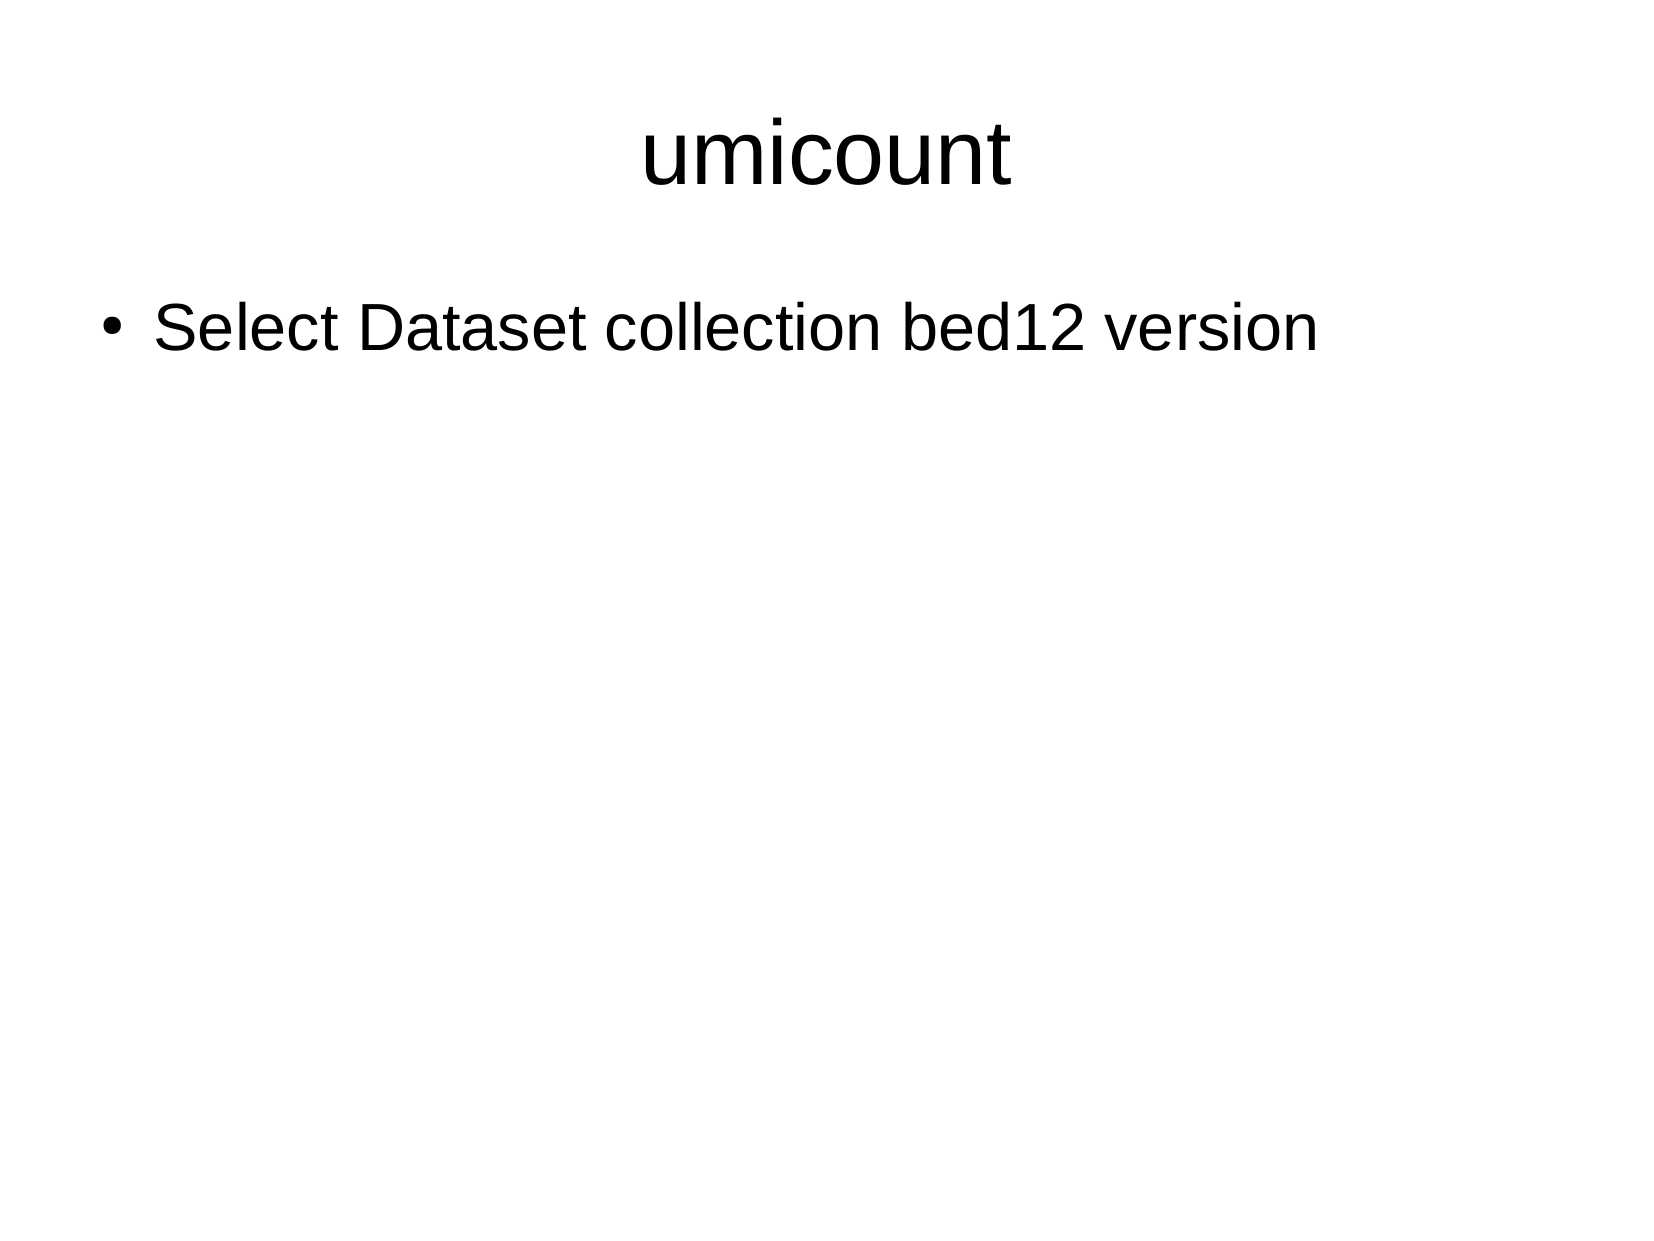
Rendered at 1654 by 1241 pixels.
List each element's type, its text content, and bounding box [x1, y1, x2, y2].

title umicount [82, 49, 1571, 257]
list Select Dataset collection bed12 version [82, 290, 1571, 1010]
